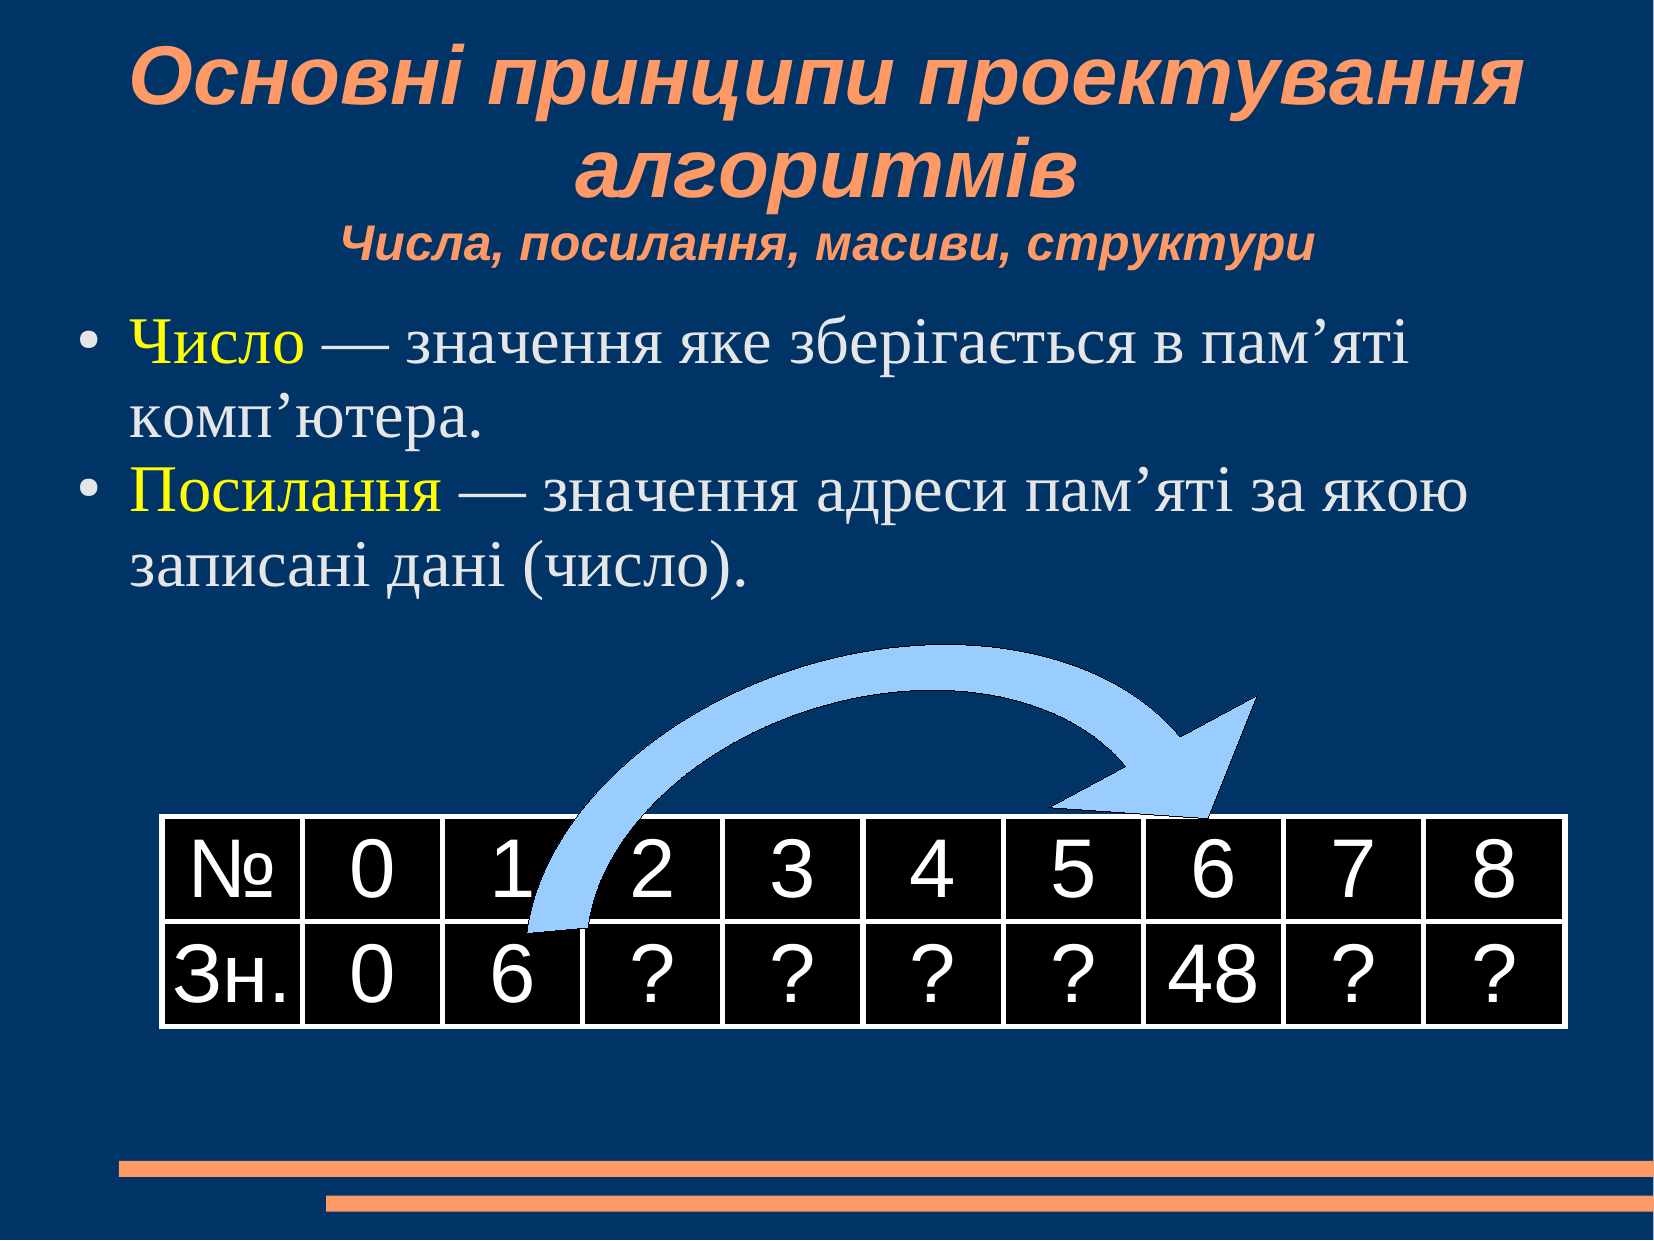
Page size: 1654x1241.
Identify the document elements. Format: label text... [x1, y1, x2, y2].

table_cell ? [1006, 924, 1141, 1024]
table_header 3 [725, 819, 860, 919]
table_cell Зн. [165, 924, 300, 1024]
table_header 7 [1286, 819, 1421, 919]
table_cell ? [725, 924, 860, 1024]
table_cell 48 [1146, 924, 1281, 1024]
table_header 0 [305, 819, 440, 919]
table_cell 0 [305, 924, 440, 1024]
table_header 1 [445, 819, 574, 919]
table_header № [165, 819, 300, 919]
table_header 2 [590, 819, 720, 919]
list Число — значення яке зберігається в пам’яті комп’ютера. Посилання — значення адреси пам’яті за якою записані дані (число). [59, 304, 1625, 1115]
table_header 6 [1146, 819, 1281, 919]
table_header 8 [1426, 819, 1562, 919]
table_cell ? [866, 924, 1001, 1024]
table_cell ? [585, 924, 720, 1024]
table_header 5 [1006, 819, 1141, 919]
table_header 4 [866, 819, 1001, 919]
table_cell 6 [445, 924, 580, 1024]
table_cell ? [1286, 924, 1421, 1024]
title Основні принципи проектування алгоритмів Числа, посилання, масиви, структури [121, 28, 1534, 271]
table_cell ? [1426, 924, 1562, 1024]
text_box [526, 644, 1258, 934]
